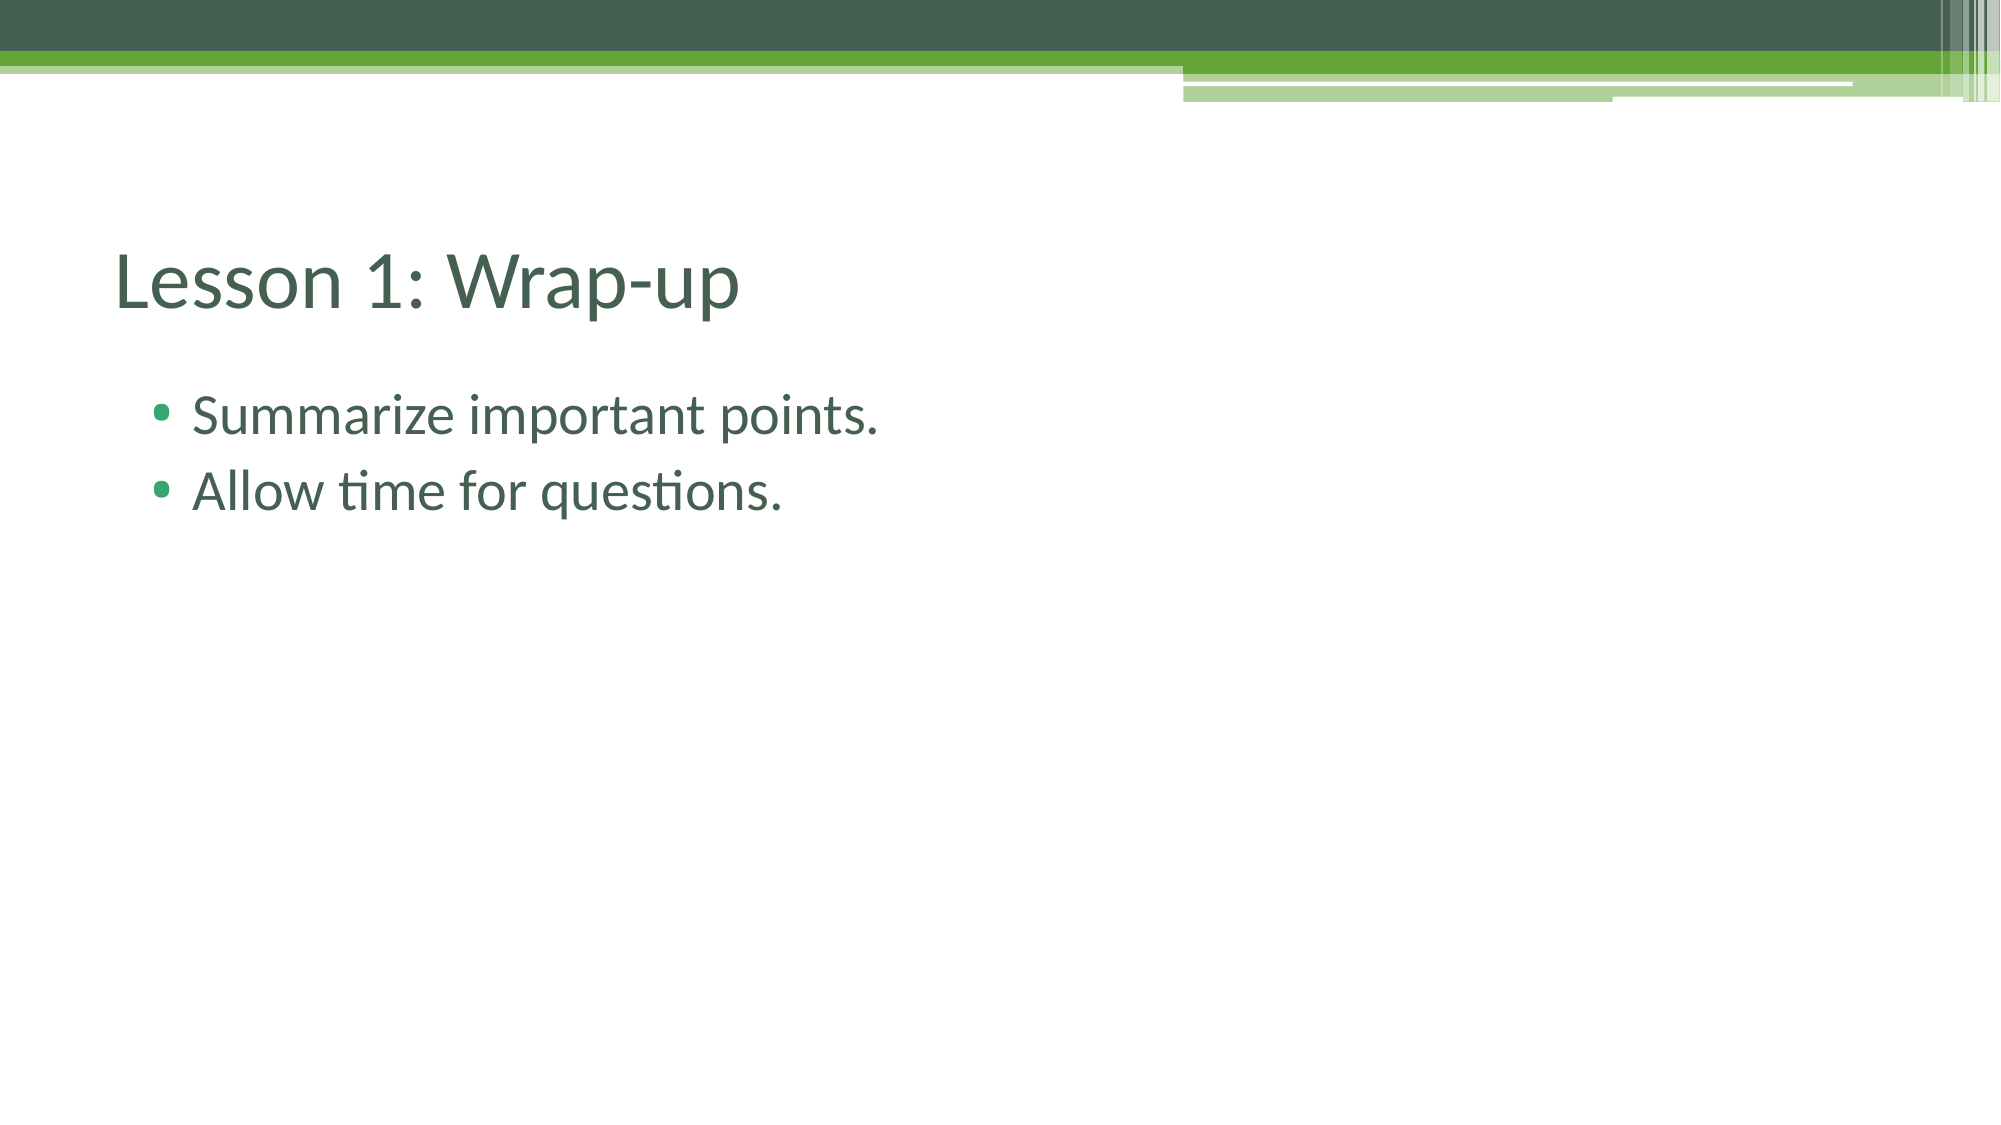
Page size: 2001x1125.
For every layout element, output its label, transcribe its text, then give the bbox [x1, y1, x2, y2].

title Lesson 1: Wrap-up [99, 187, 1900, 363]
list Summarize important points. Allow time for questions. [99, 368, 1900, 1079]
